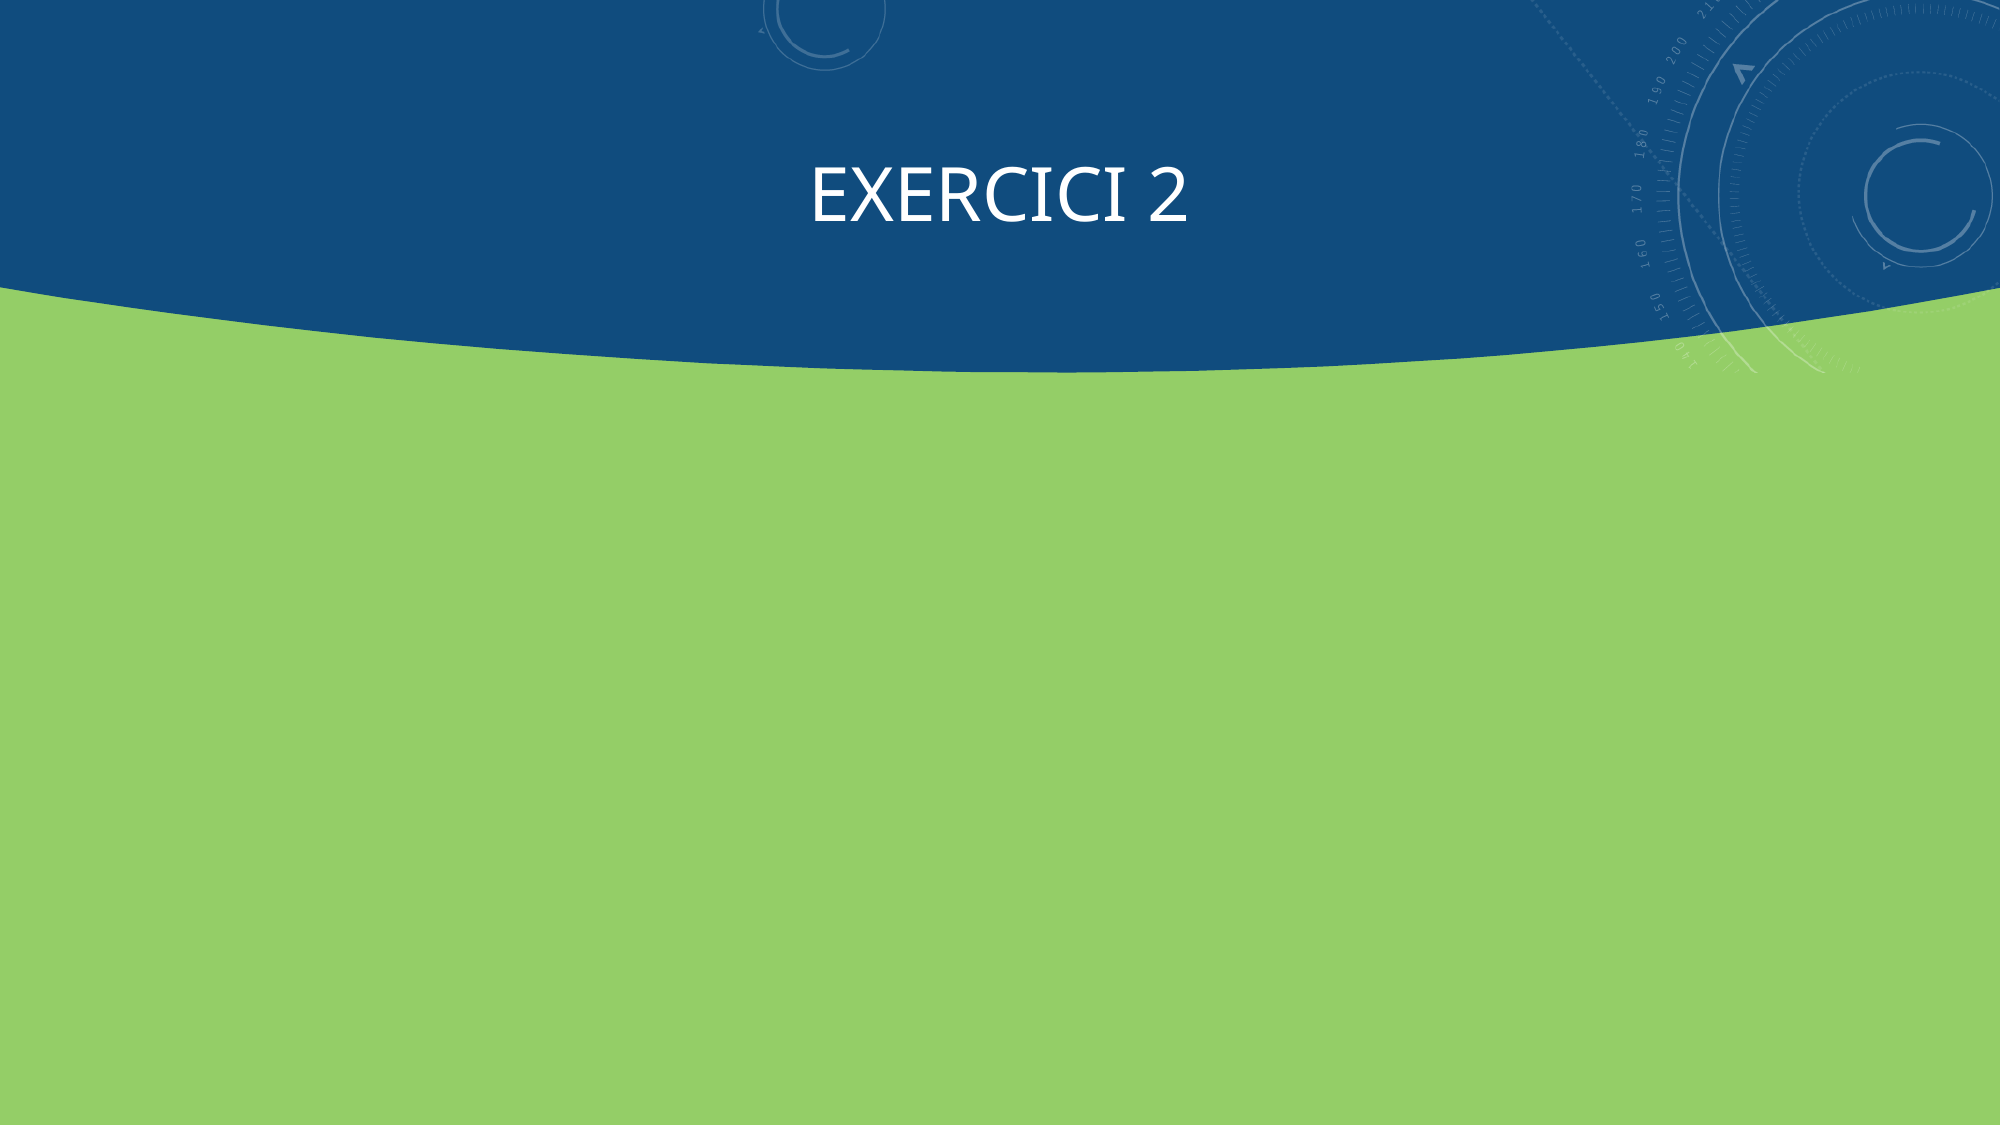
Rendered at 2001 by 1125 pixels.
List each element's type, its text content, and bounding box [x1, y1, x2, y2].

picture [667, 0, 2000, 373]
text_box [0, 0, 2000, 1125]
title EXERCICI 2 [169, 99, 1832, 283]
